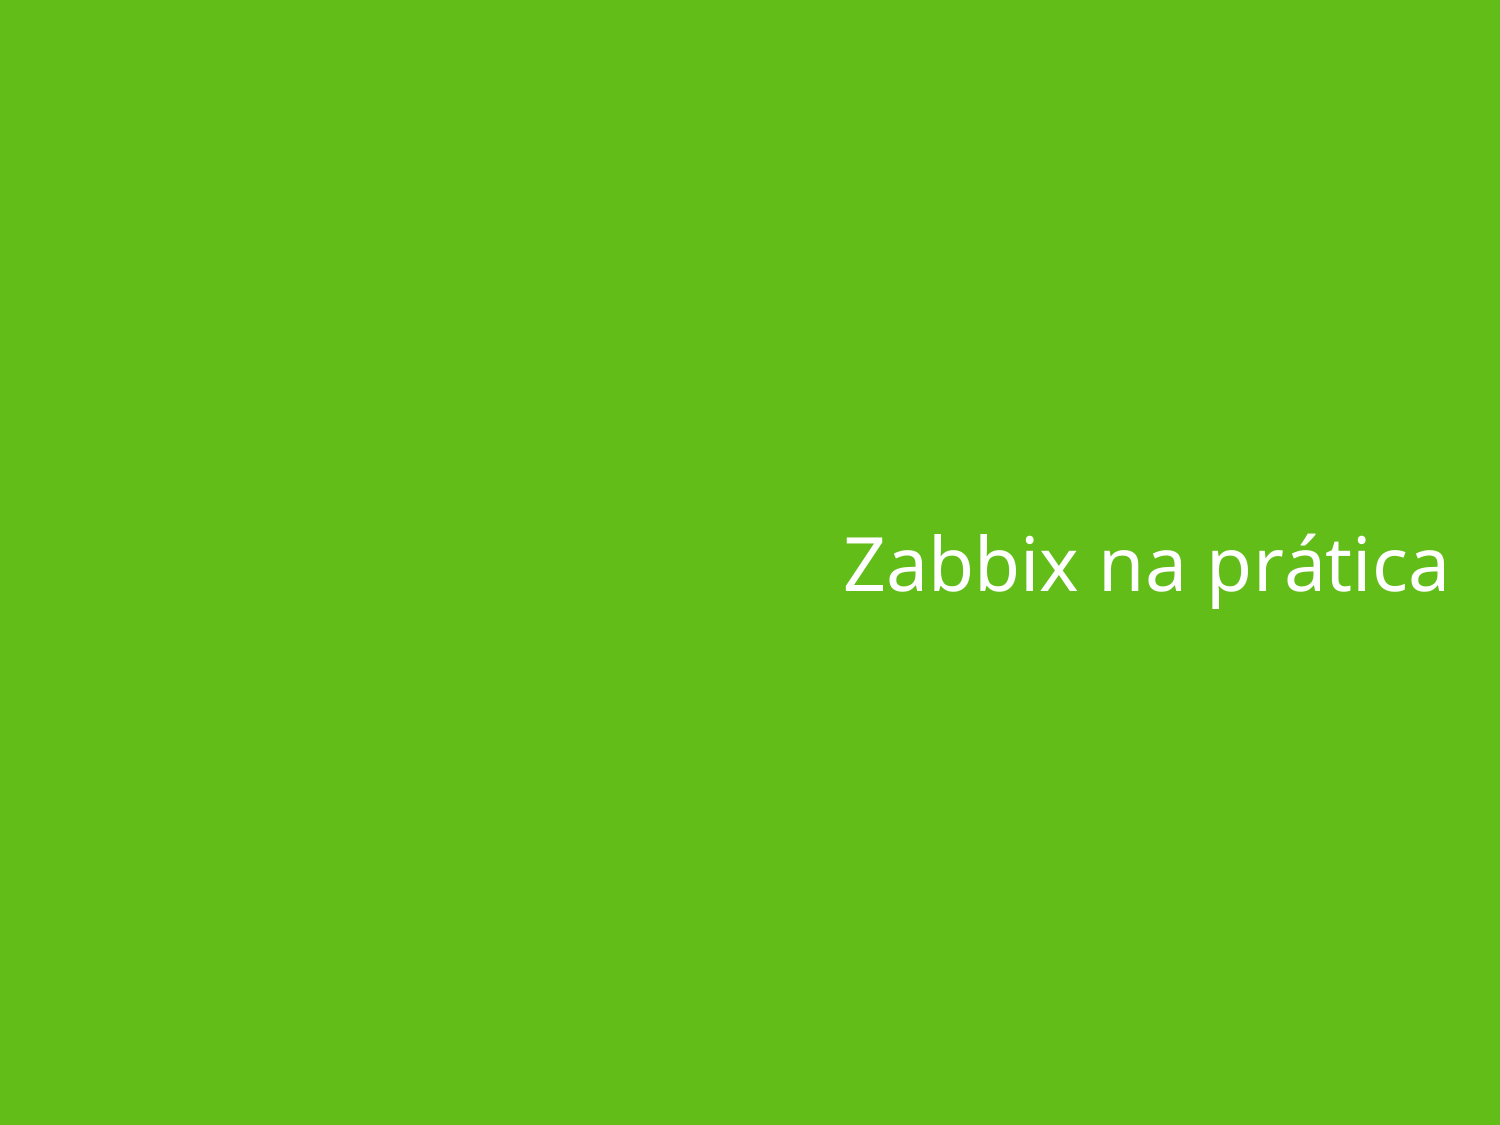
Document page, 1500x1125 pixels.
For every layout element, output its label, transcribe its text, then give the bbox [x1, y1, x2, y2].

title Zabbix na prática [245, 468, 1451, 657]
